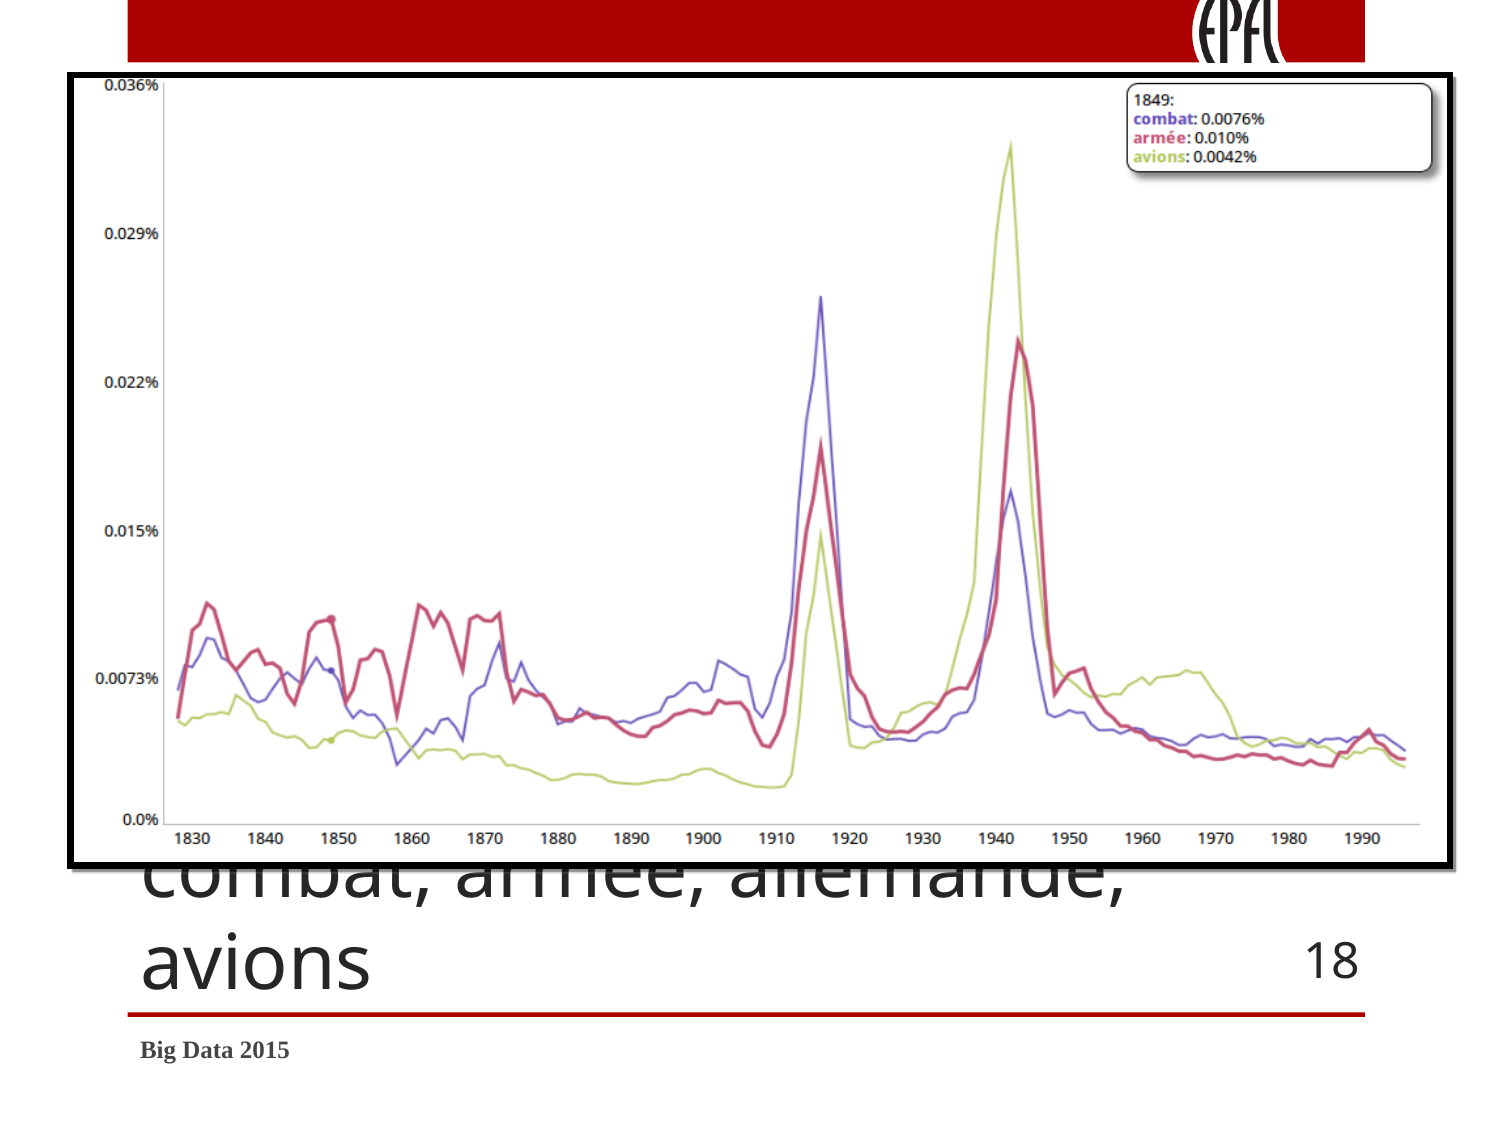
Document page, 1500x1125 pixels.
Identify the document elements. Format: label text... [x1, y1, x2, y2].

picture [0, 0, 1500, 1125]
title combat, armée, allemande, avions [125, 874, 1238, 1013]
footer Big Data 2015 [125, 1018, 925, 1079]
slide_number <numéro> [1250, 933, 1375, 993]
